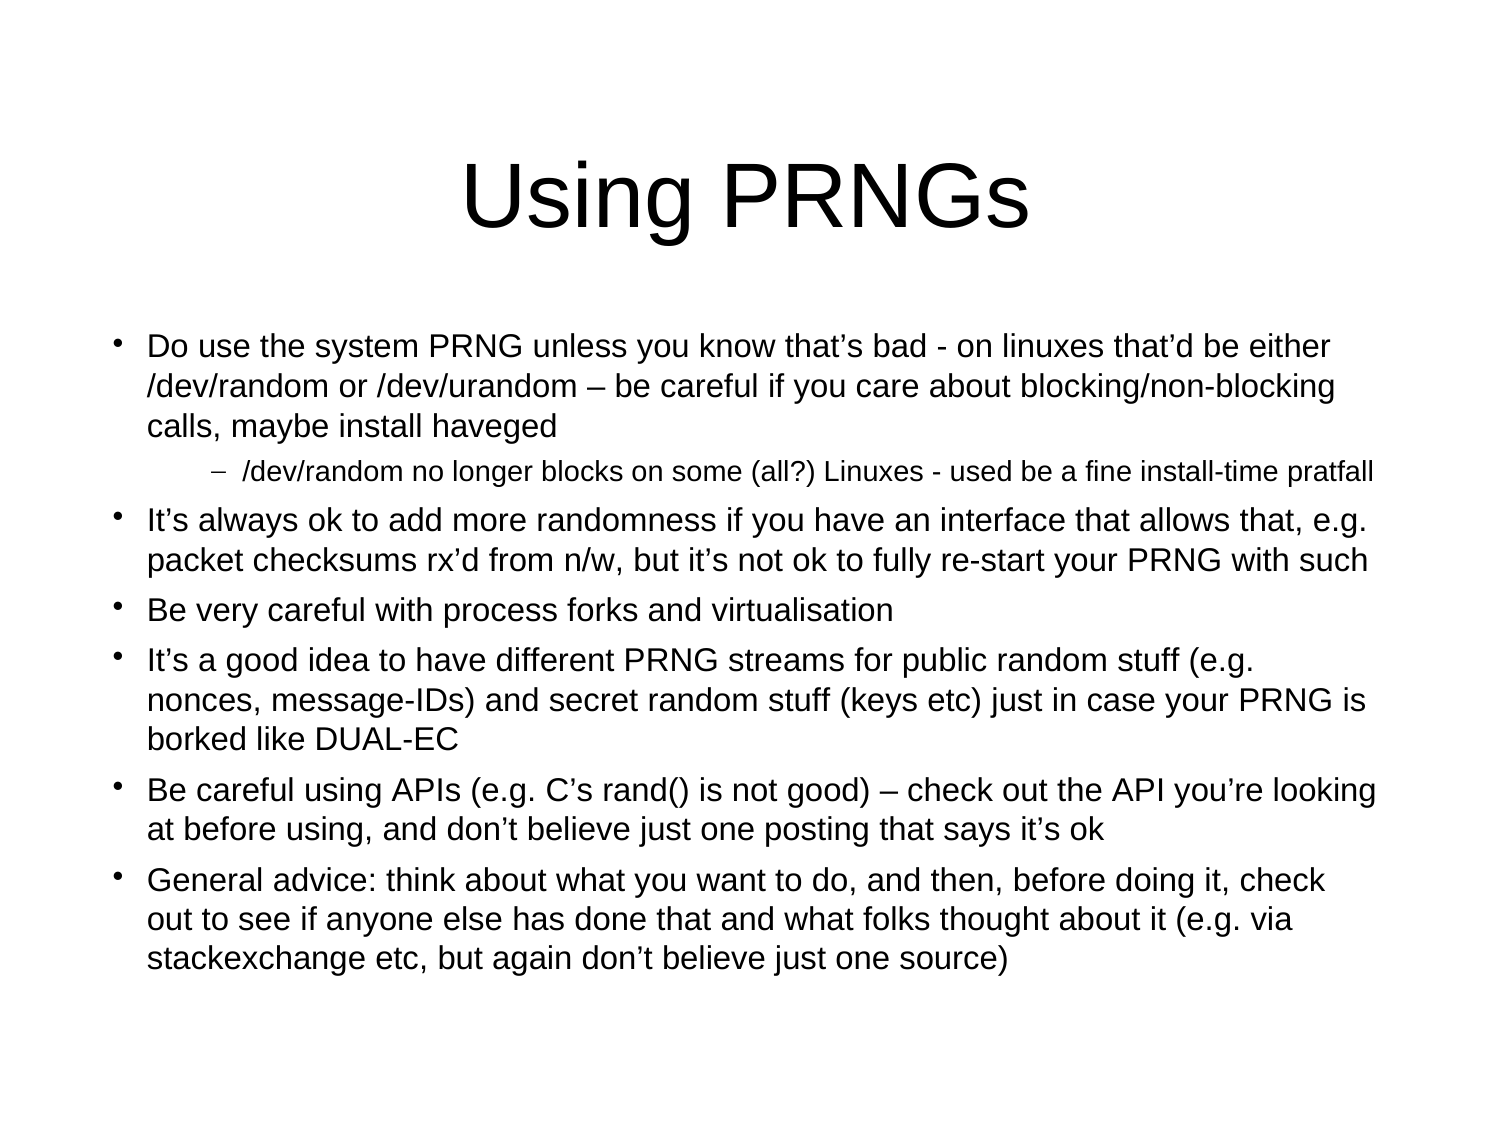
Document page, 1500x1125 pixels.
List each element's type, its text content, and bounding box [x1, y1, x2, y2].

title Using PRNGs [112, 99, 1381, 281]
list Do use the system PRNG unless you know that’s bad - on linuxes that’d be either /dev/random or /dev/urandom – be careful if you care about blocking/non-blocking calls, maybe install haveged /dev/random no longer blocks on some (all?) Linuxes - used be a fine install-time pratfall It’s always ok to add more randomness if you have an interface that allows that, e.g. packet checksums rx’d from n/w, but it’s not ok to fully re-start your PRNG with such Be very careful with process forks and virtualisation It’s a good idea to have different PRNG streams for public random stuff (e.g. nonces, message-IDs) and secret random stuff (keys etc) just in case your PRNG is borked like DUAL-EC Be careful using APIs (e.g. C’s rand() is not good) – check out the API you’re looking at before using, and don’t believe just one posting that says it’s ok General advice: think about what you want to do, and then, before doing it, check out to see if anyone else has done that and what folks thought about it (e.g. via stackexchange etc, but again don’t believe just one source) [112, 324, 1381, 994]
